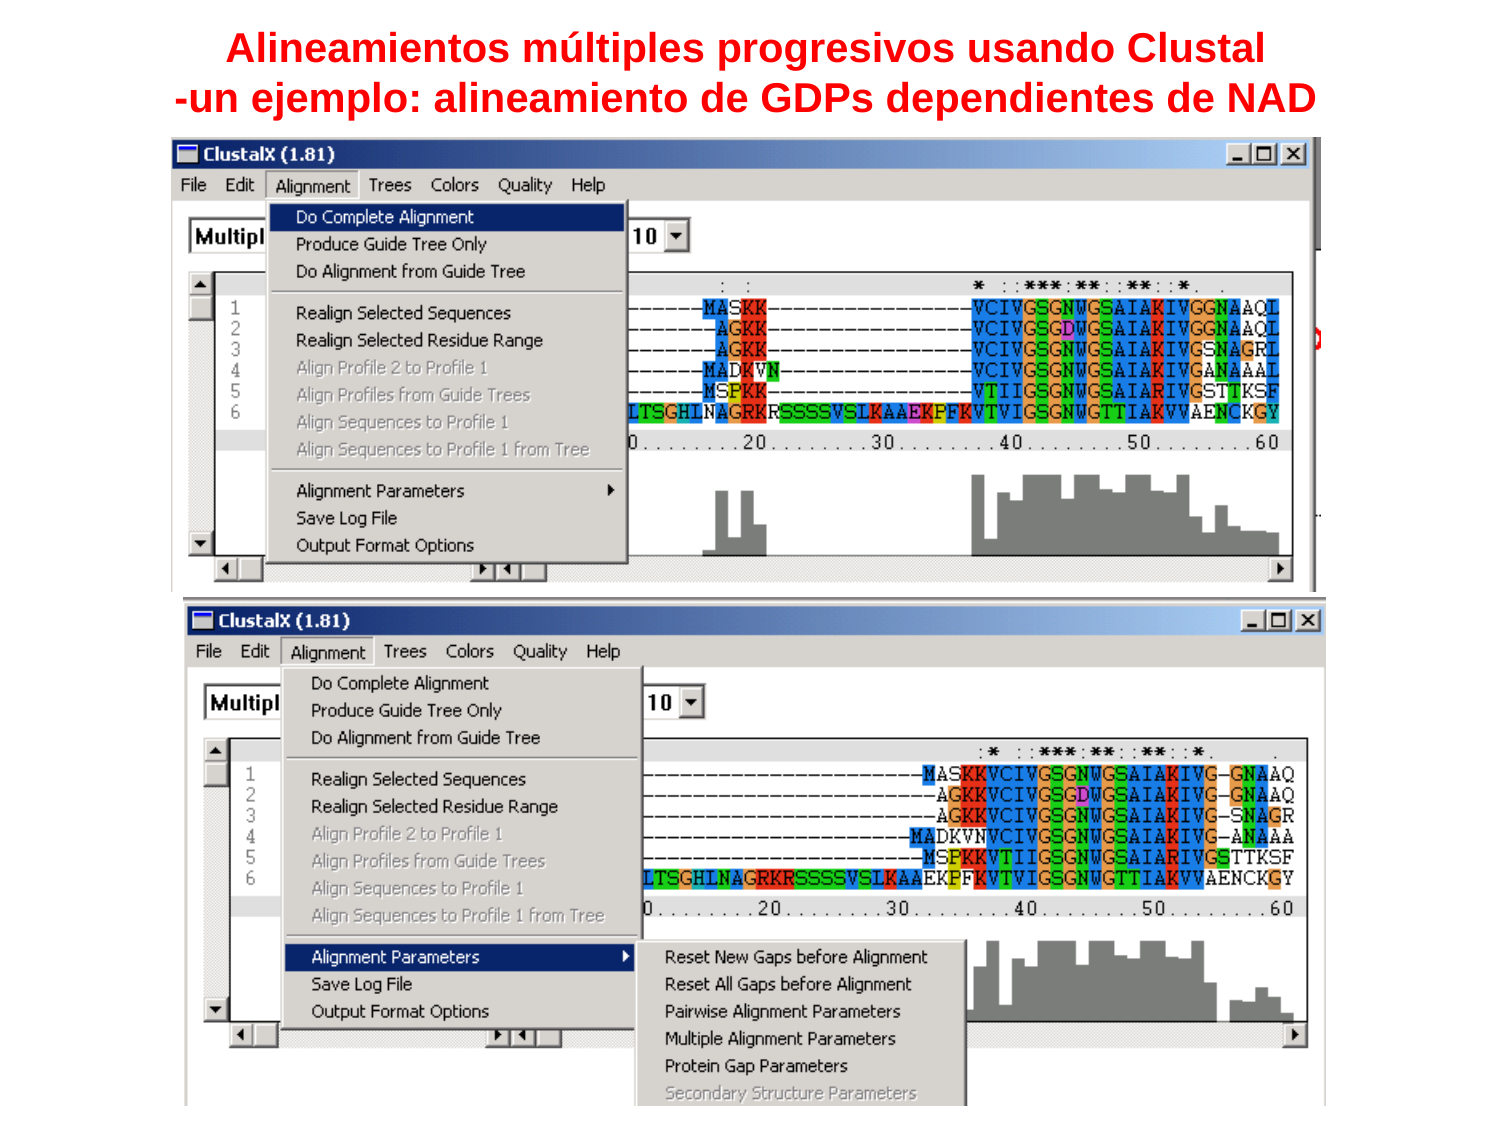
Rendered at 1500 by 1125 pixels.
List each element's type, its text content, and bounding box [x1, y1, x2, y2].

picture [171, 137, 1321, 592]
picture [183, 597, 1326, 1106]
text_box Alineamientos múltiples progresivos usando Clustal -un ejemplo: alineamiento de GDPs dependientes de NAD [159, 13, 1333, 129]
